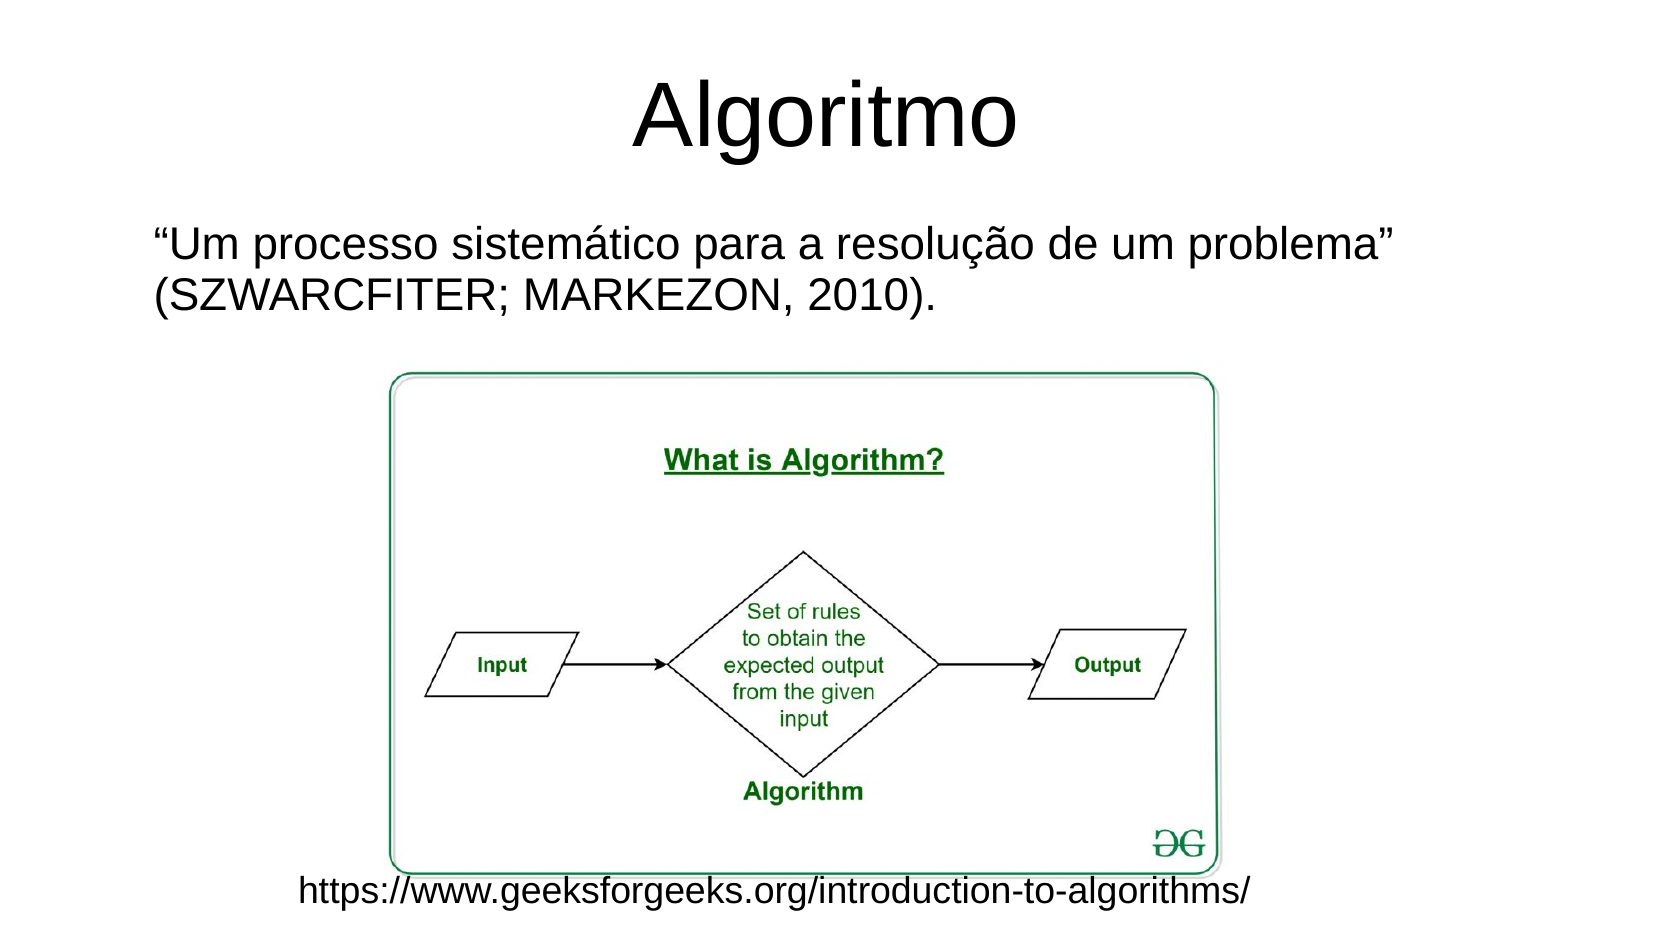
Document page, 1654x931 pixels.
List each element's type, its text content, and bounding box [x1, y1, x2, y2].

list “Um processo sistemático para a resolução de um problema” (SZWARCFITER; MARKEZON, 2010). [82, 217, 1571, 758]
text_box https://www.geeksforgeeks.org/introduction-to-algorithms/ [283, 862, 1371, 931]
picture [377, 361, 1229, 862]
title Algoritmo [82, 37, 1571, 193]
